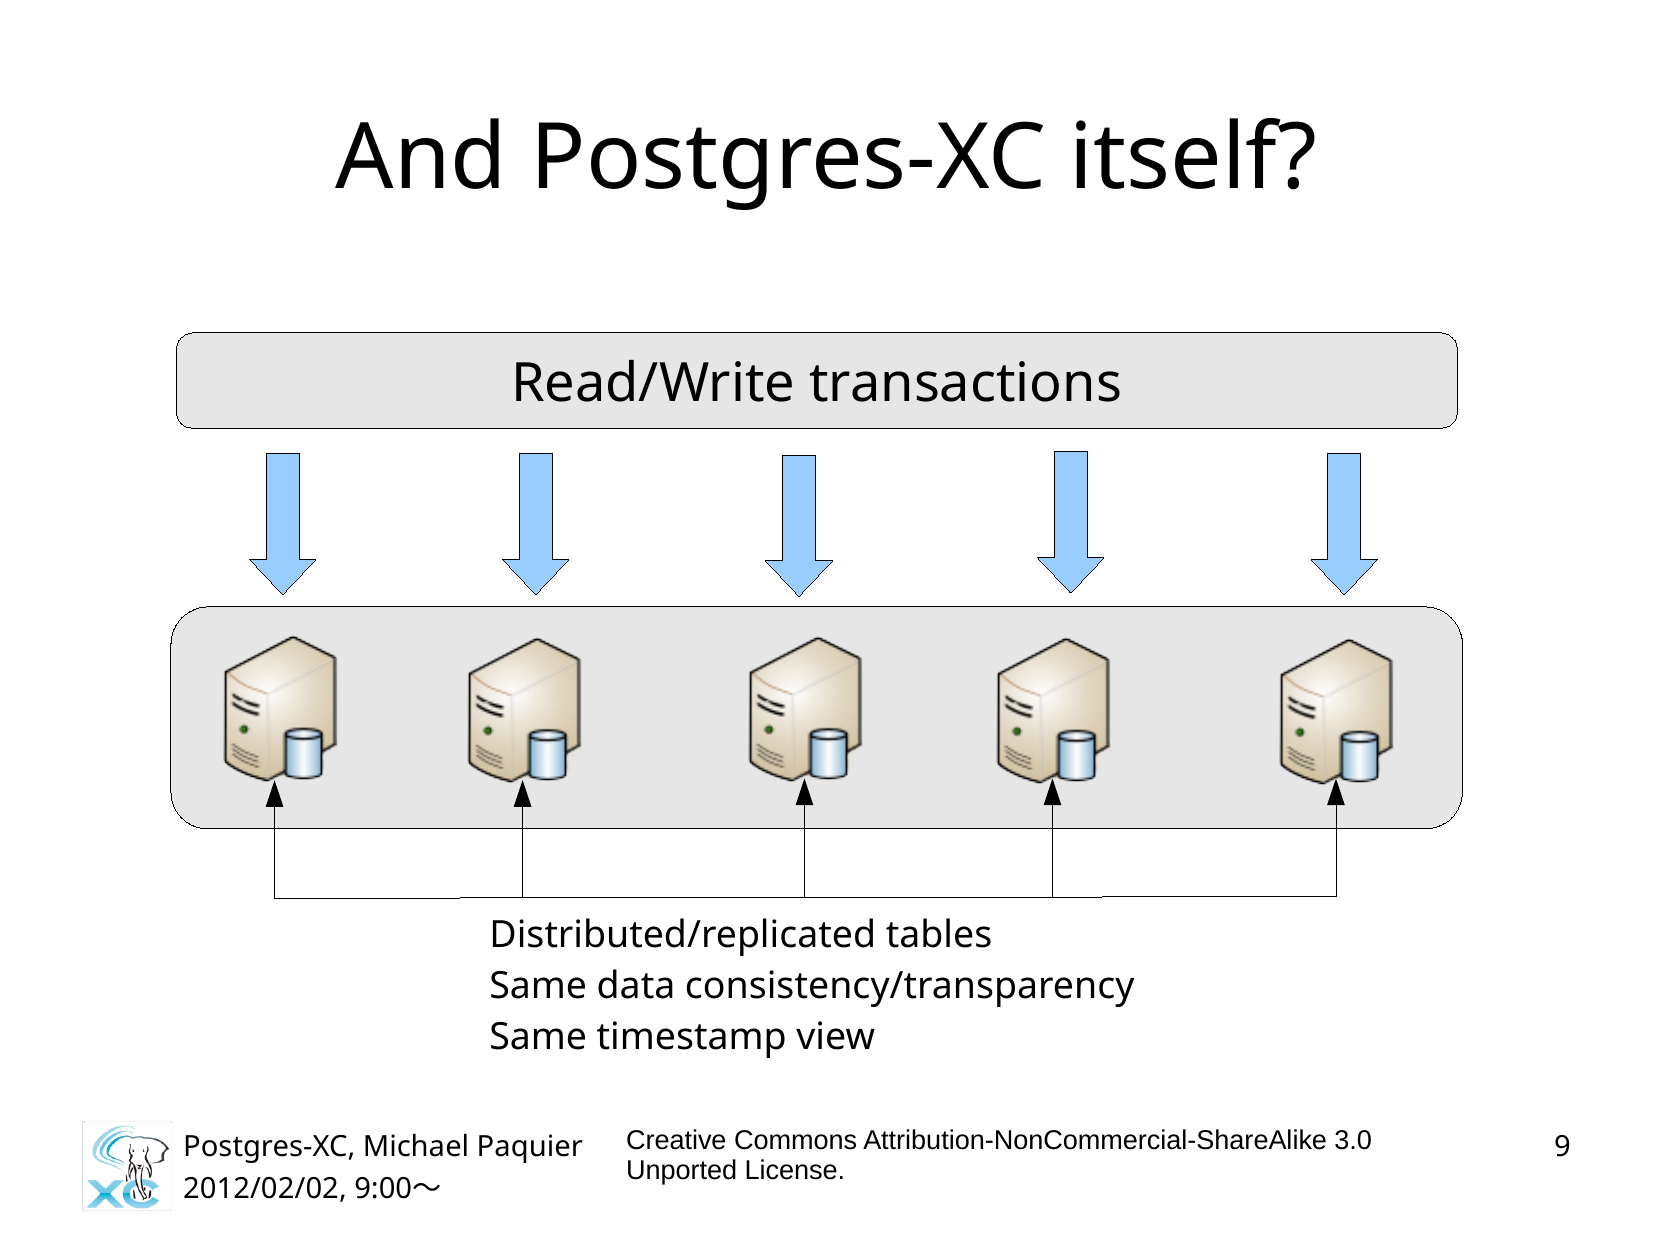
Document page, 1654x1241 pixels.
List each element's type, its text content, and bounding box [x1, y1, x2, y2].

picture [748, 636, 867, 784]
title And Postgres-XC itself? [82, 49, 1571, 257]
picture [1279, 638, 1398, 787]
picture [996, 637, 1115, 786]
text_box Read/Write transactions [176, 332, 1458, 429]
picture [467, 637, 586, 786]
text_box [249, 453, 316, 595]
text_box [765, 455, 833, 597]
text_box Distributed/replicated tables Same data consistency/transparency Same timestamp view [474, 899, 1201, 1052]
picture [82, 1121, 172, 1211]
text_box [170, 606, 1463, 829]
text_box [1037, 451, 1104, 593]
text_box [502, 453, 569, 595]
text_box [1311, 453, 1378, 595]
picture [223, 635, 342, 784]
